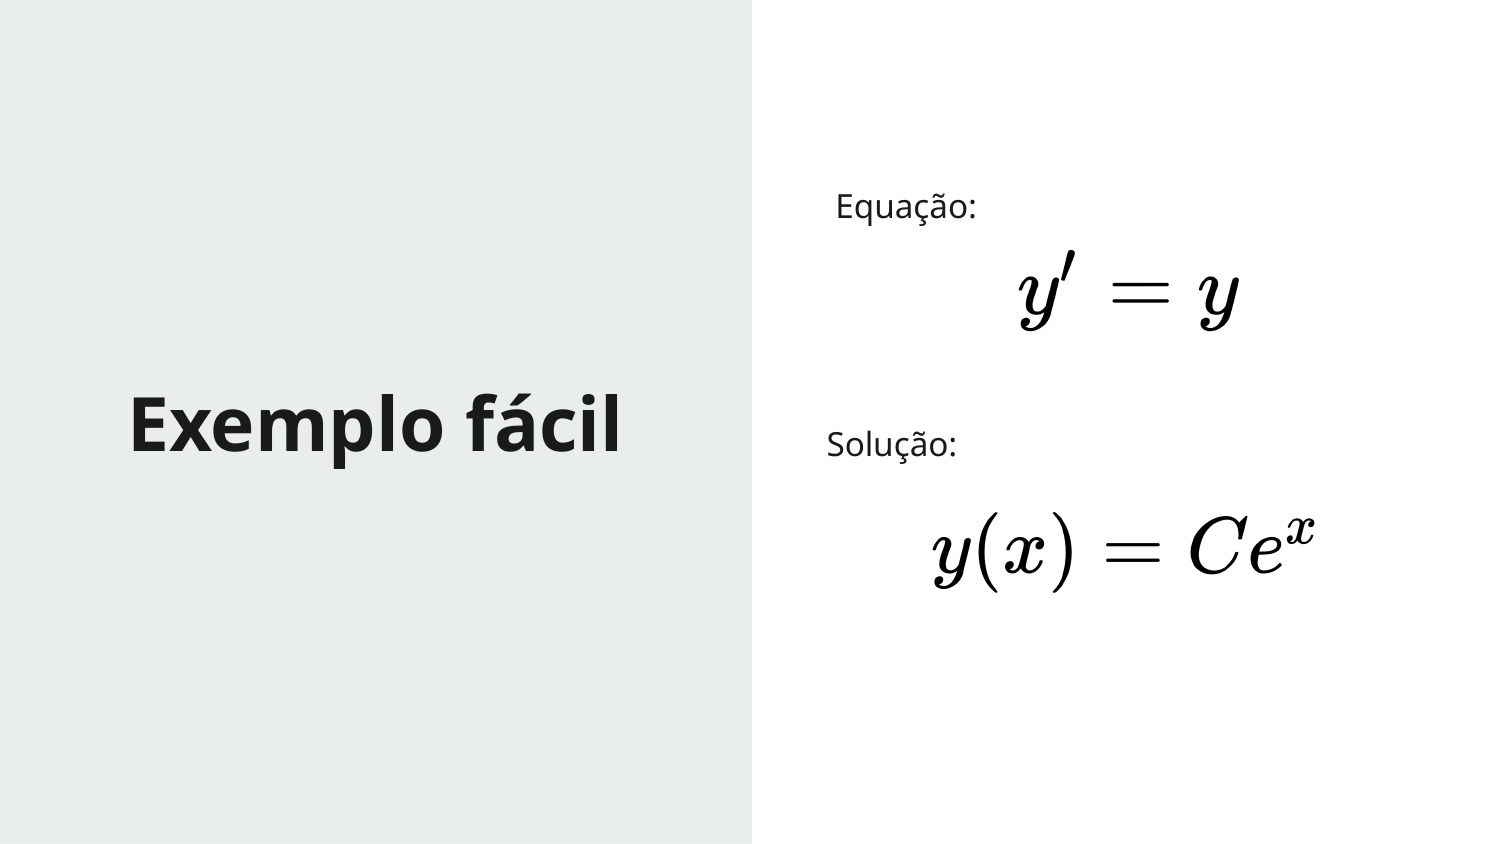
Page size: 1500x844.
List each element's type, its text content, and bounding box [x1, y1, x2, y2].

list Equação: Solução: [811, 91, 1445, 753]
picture [1017, 244, 1239, 339]
title Exemplo fácil [59, 91, 693, 753]
picture [931, 506, 1325, 601]
